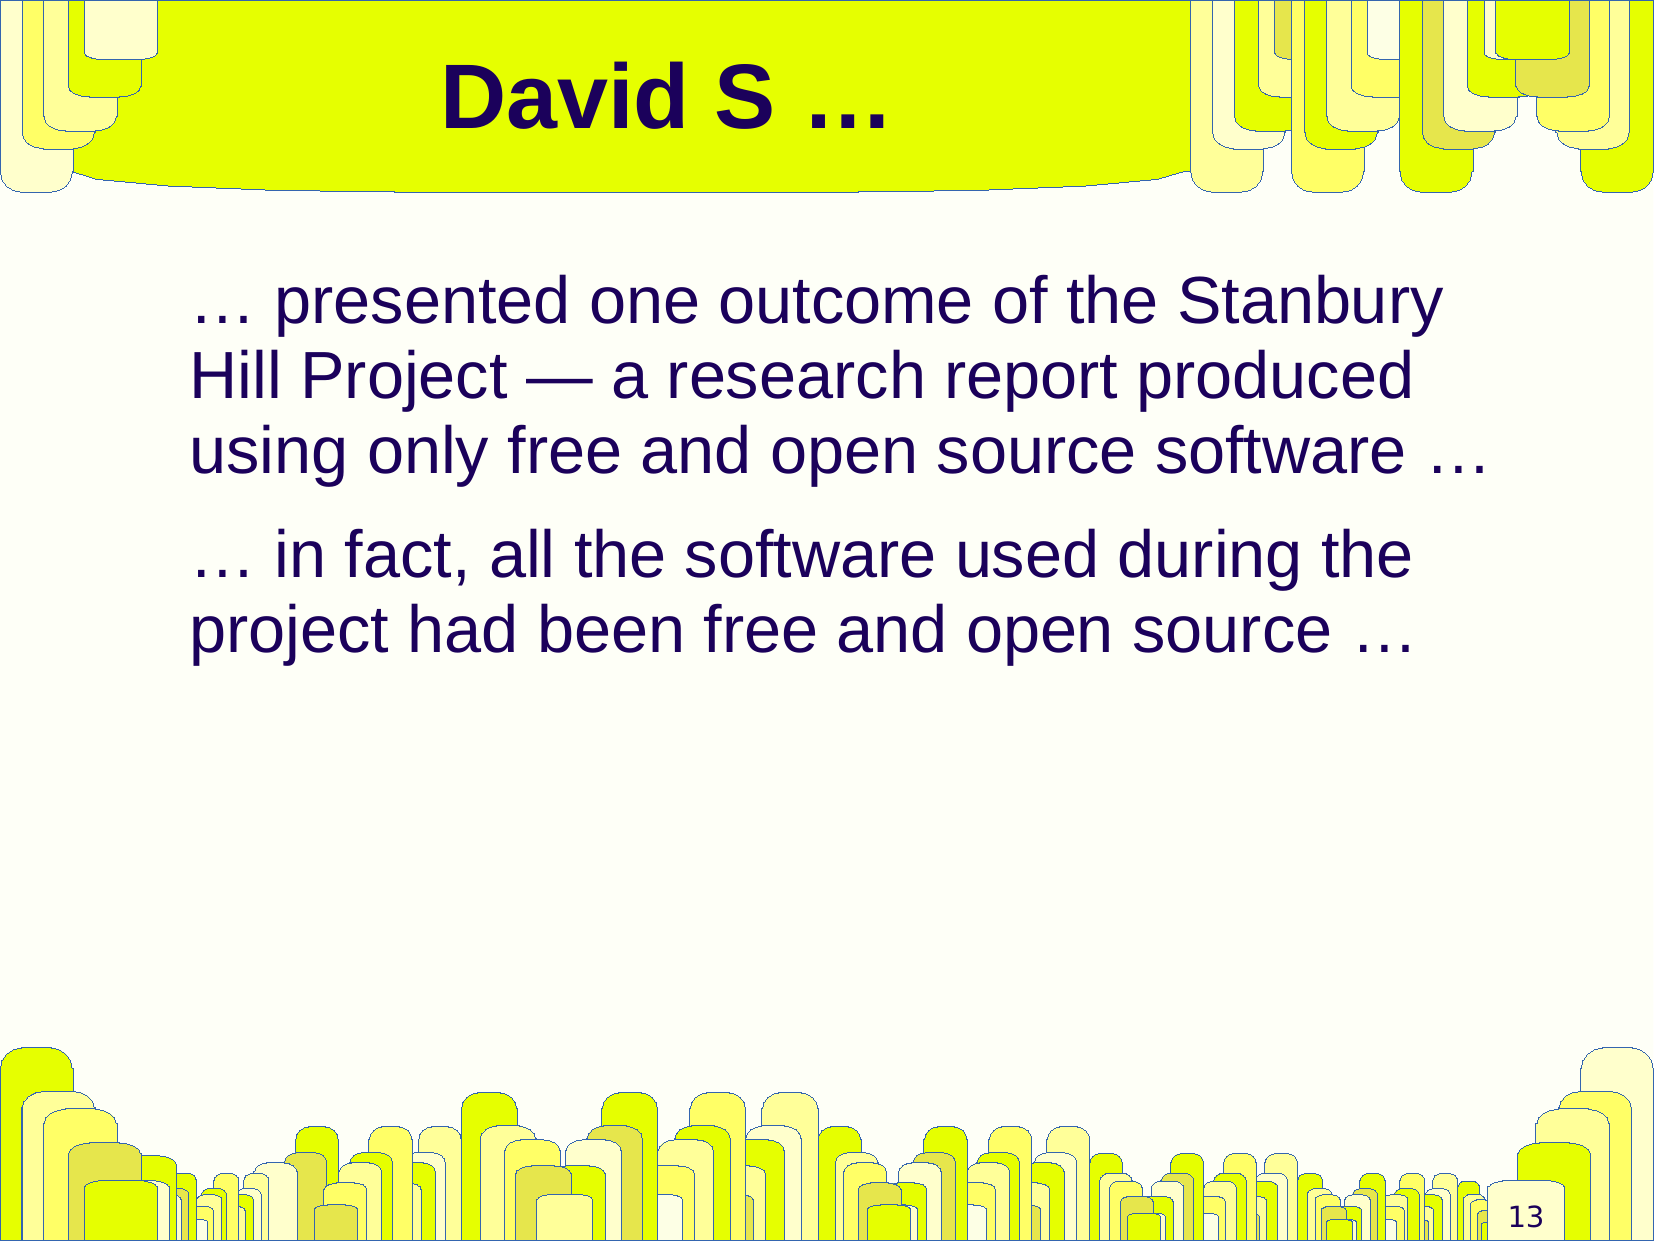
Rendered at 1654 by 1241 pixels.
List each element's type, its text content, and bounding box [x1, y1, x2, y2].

title David S … [176, 22, 1158, 172]
list … presented one outcome of the Stanbury Hill Project ― a research report produced using only free and open source software … … in fact, all the software used during the project had been free and open source … [118, 263, 1531, 983]
